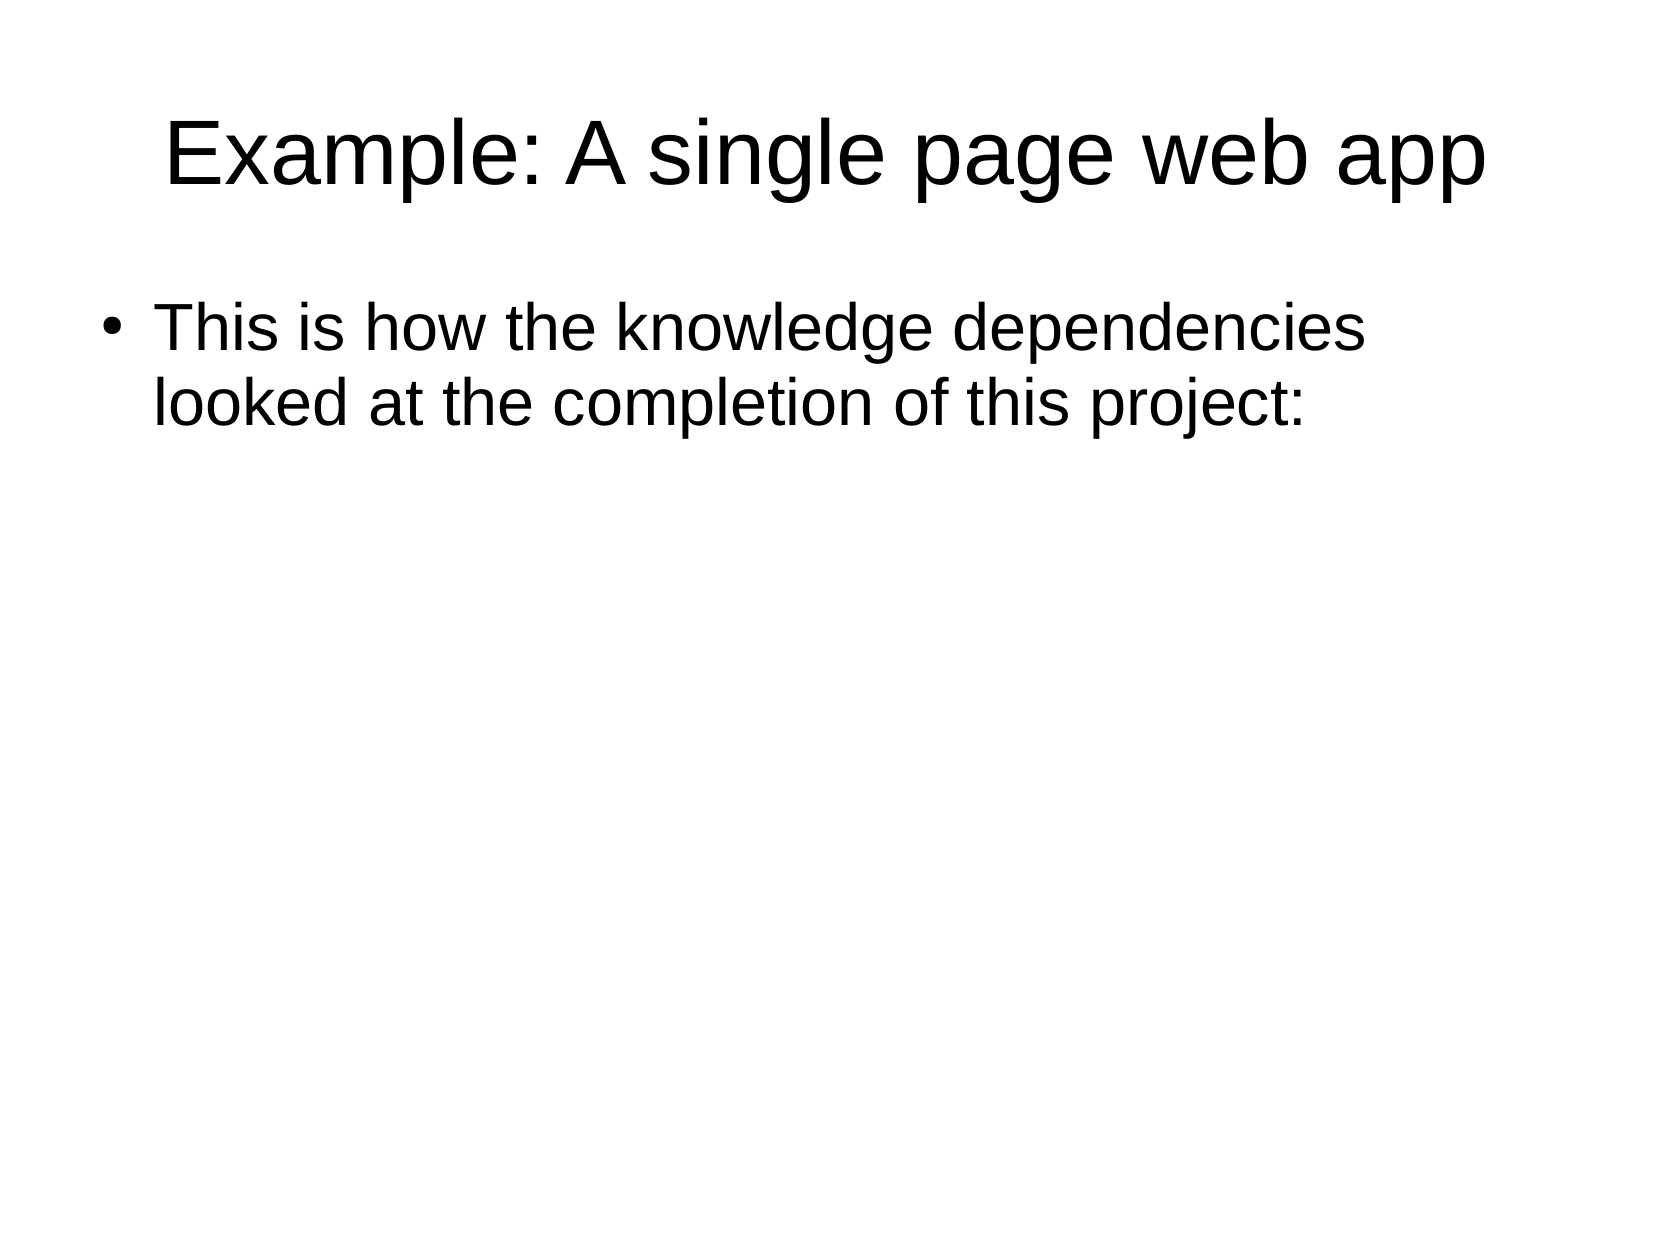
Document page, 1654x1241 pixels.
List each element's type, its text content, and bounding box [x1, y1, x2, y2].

title Example: A single page web app [82, 49, 1571, 257]
list This is how the knowledge dependencies looked at the completion of this project: [82, 290, 1571, 1010]
